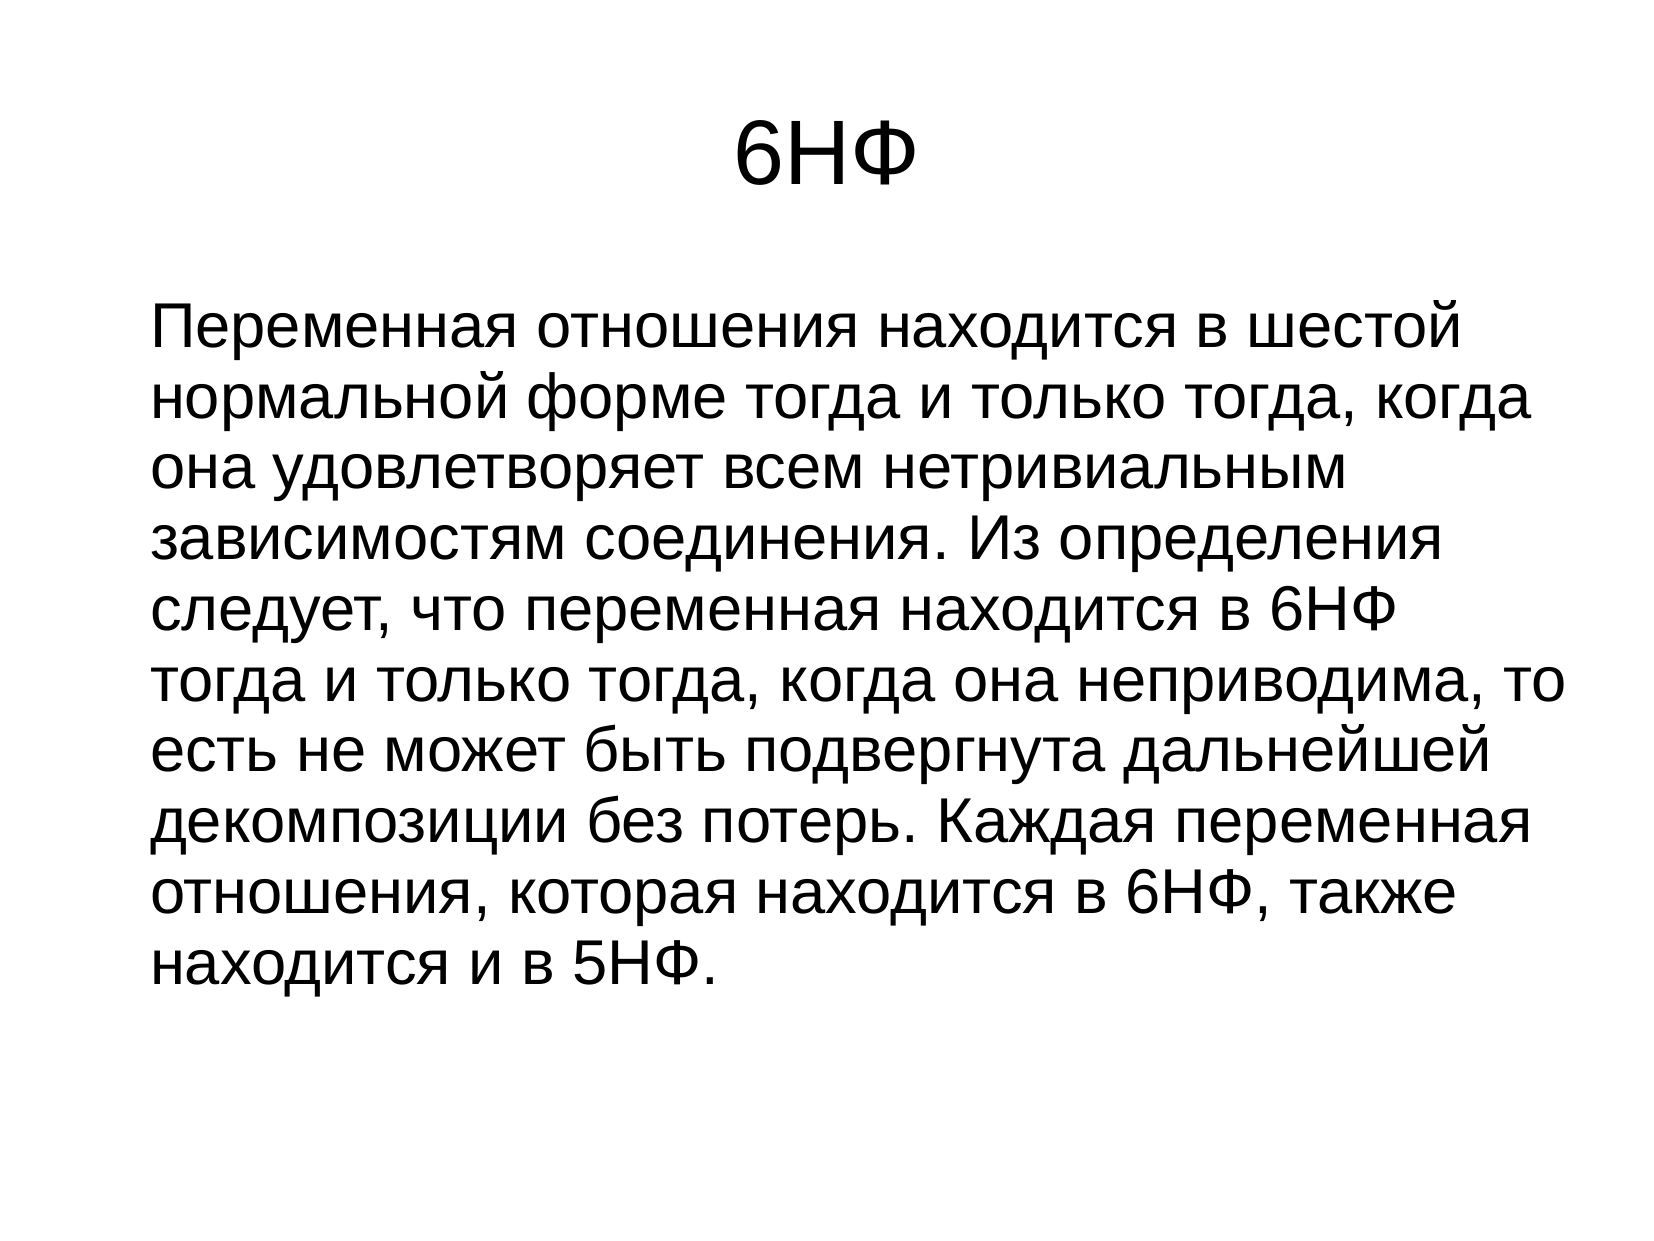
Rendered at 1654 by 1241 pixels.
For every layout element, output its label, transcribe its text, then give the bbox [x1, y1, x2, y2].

title 6НФ [82, 49, 1571, 257]
list Переменная отношения находится в шестой нормальной форме тогда и только тогда, когда она удовлетворяет всем нетривиальным зависимостям соединения. Из определения следует, что переменная находится в 6НФ тогда и только тогда, когда она неприводима, то есть не может быть подвергнута дальнейшей декомпозиции без потерь. Каждая переменная отношения, которая находится в 6НФ, также находится и в 5НФ. [82, 290, 1571, 1010]
